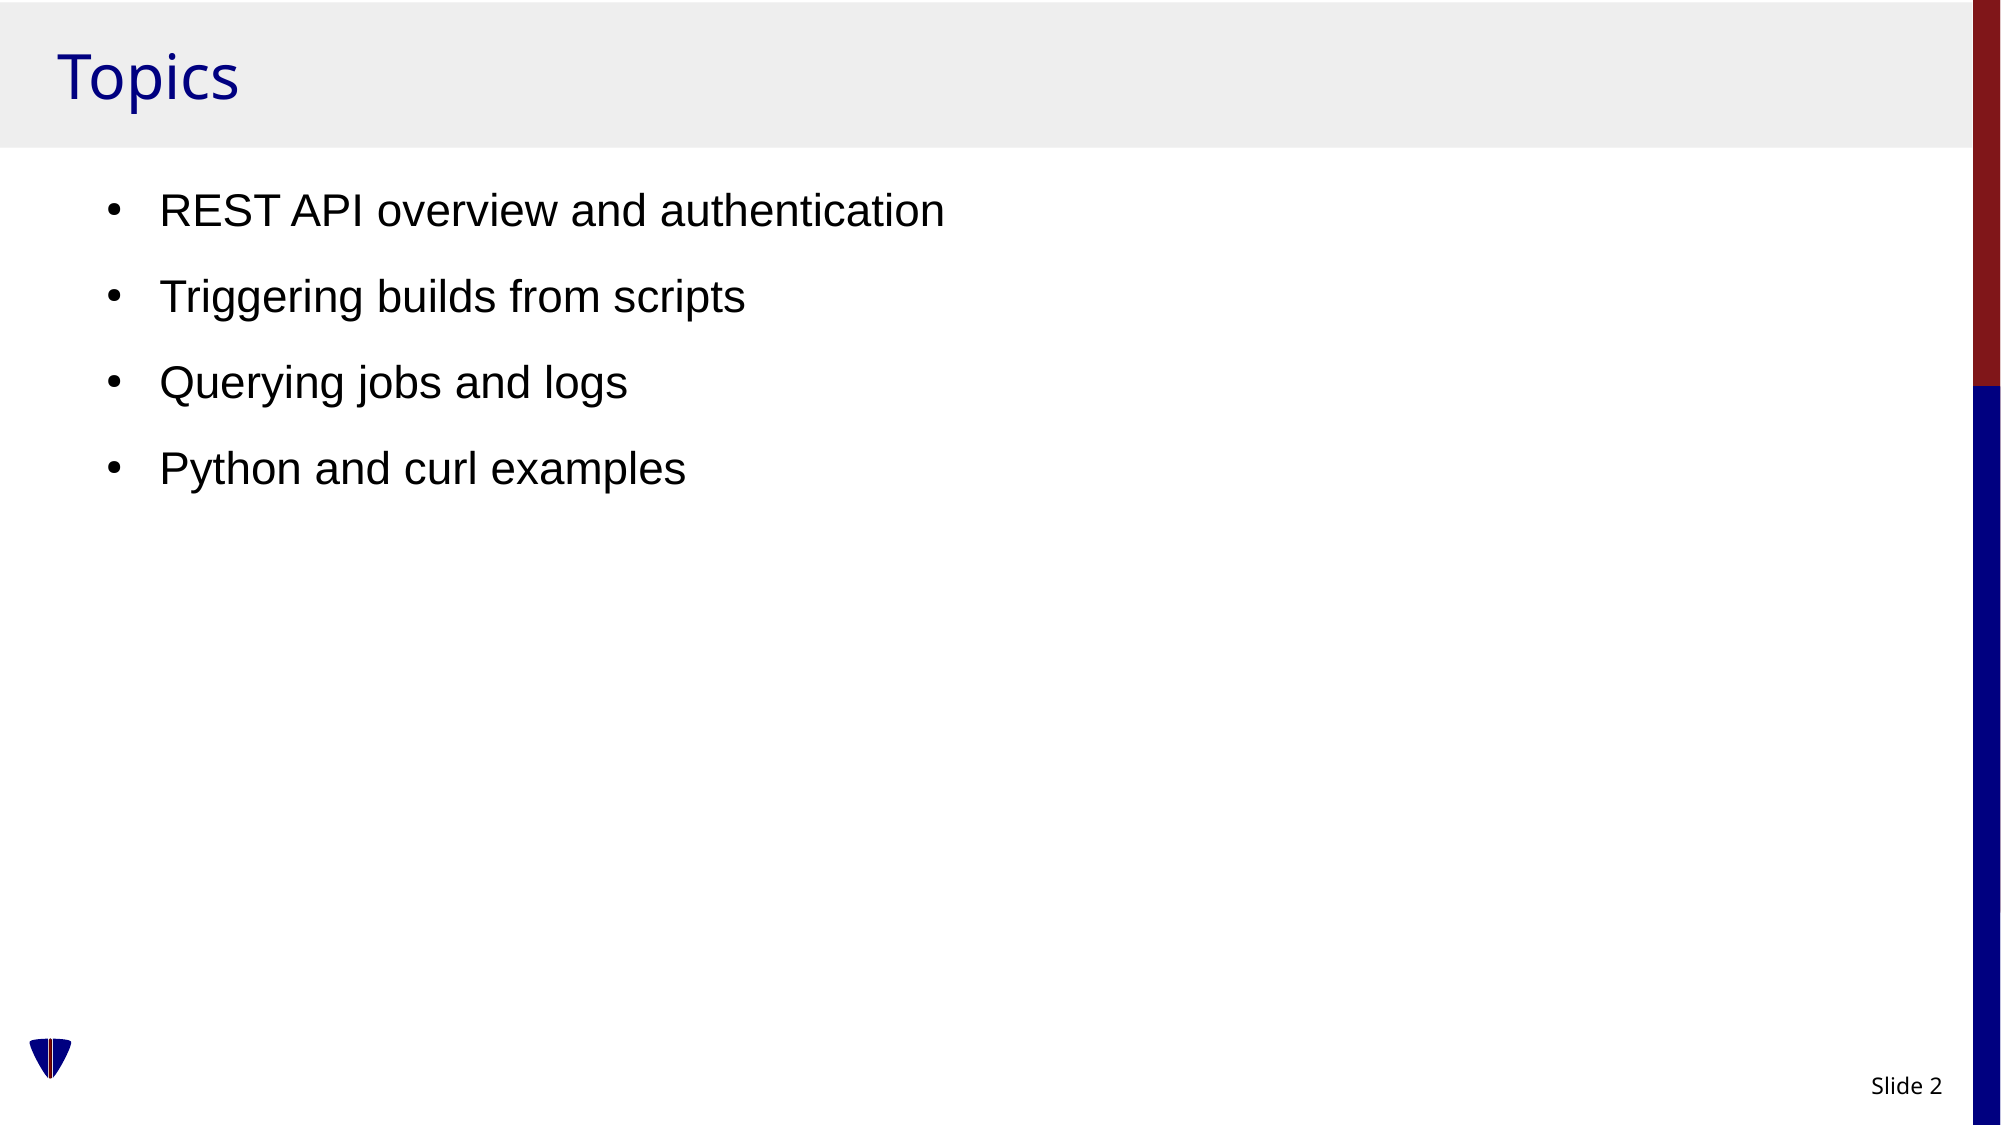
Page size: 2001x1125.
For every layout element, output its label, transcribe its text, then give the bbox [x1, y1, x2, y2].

title Topics [0, 2, 1973, 148]
list REST API overview and authentication Triggering builds from scripts Querying jobs and logs Python and curl examples [88, 177, 1873, 1034]
